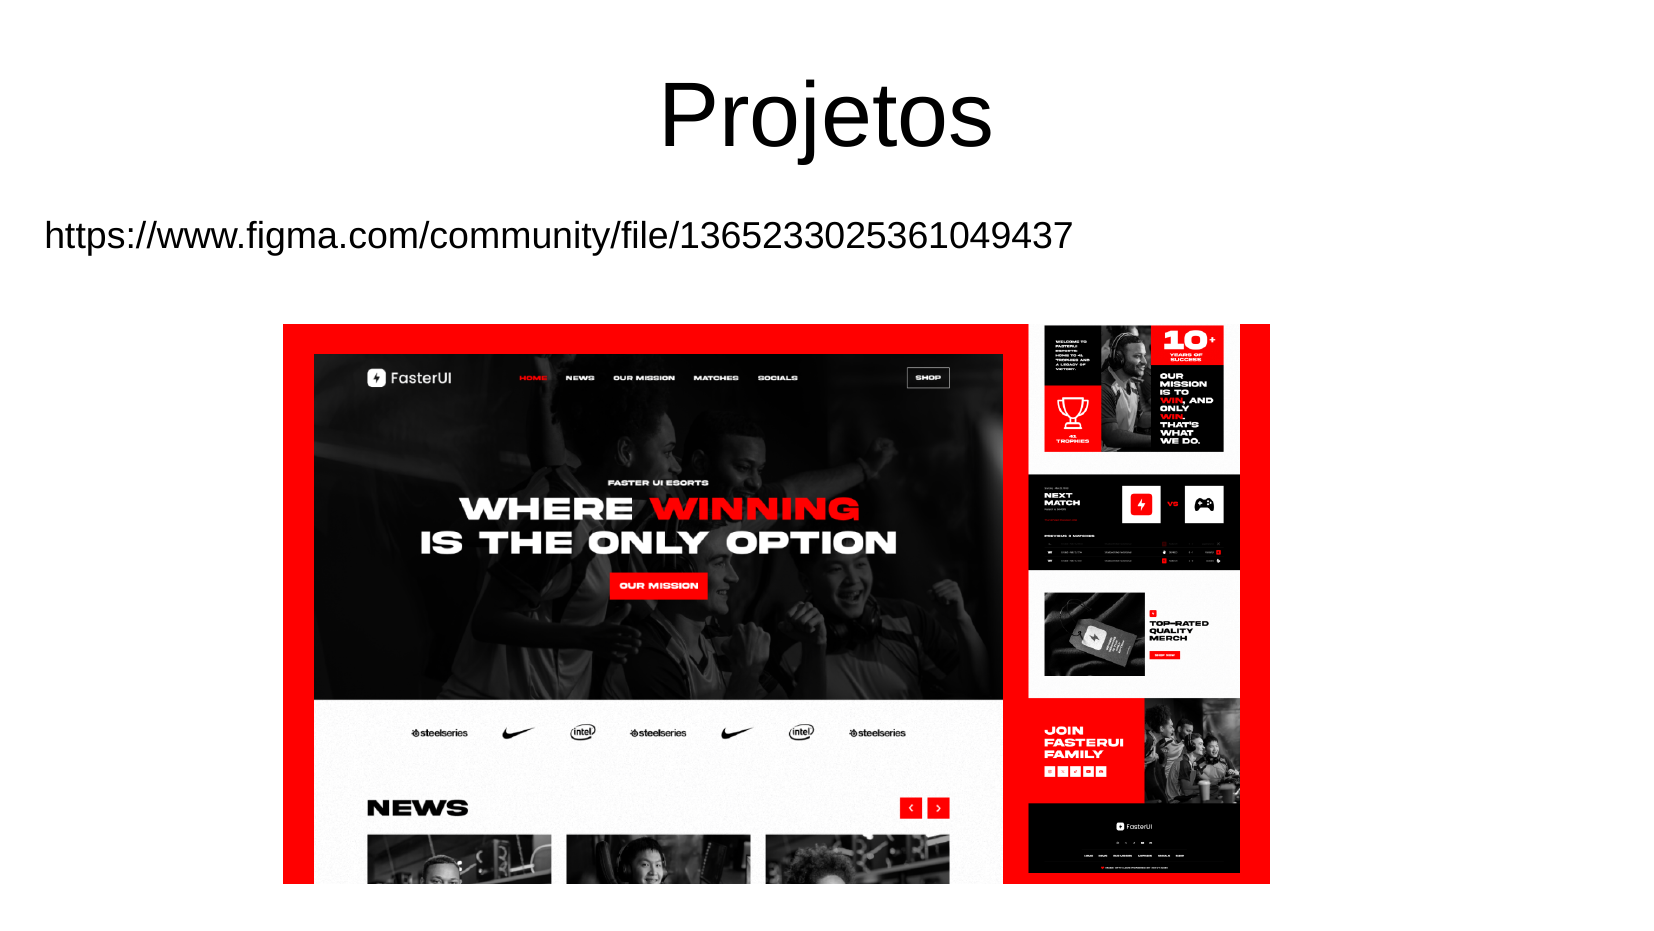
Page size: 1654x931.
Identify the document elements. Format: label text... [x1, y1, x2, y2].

text_box https://www.figma.com/community/file/1365233025361049437 [29, 206, 1089, 264]
picture [283, 324, 1270, 884]
title Projetos [82, 37, 1571, 193]
